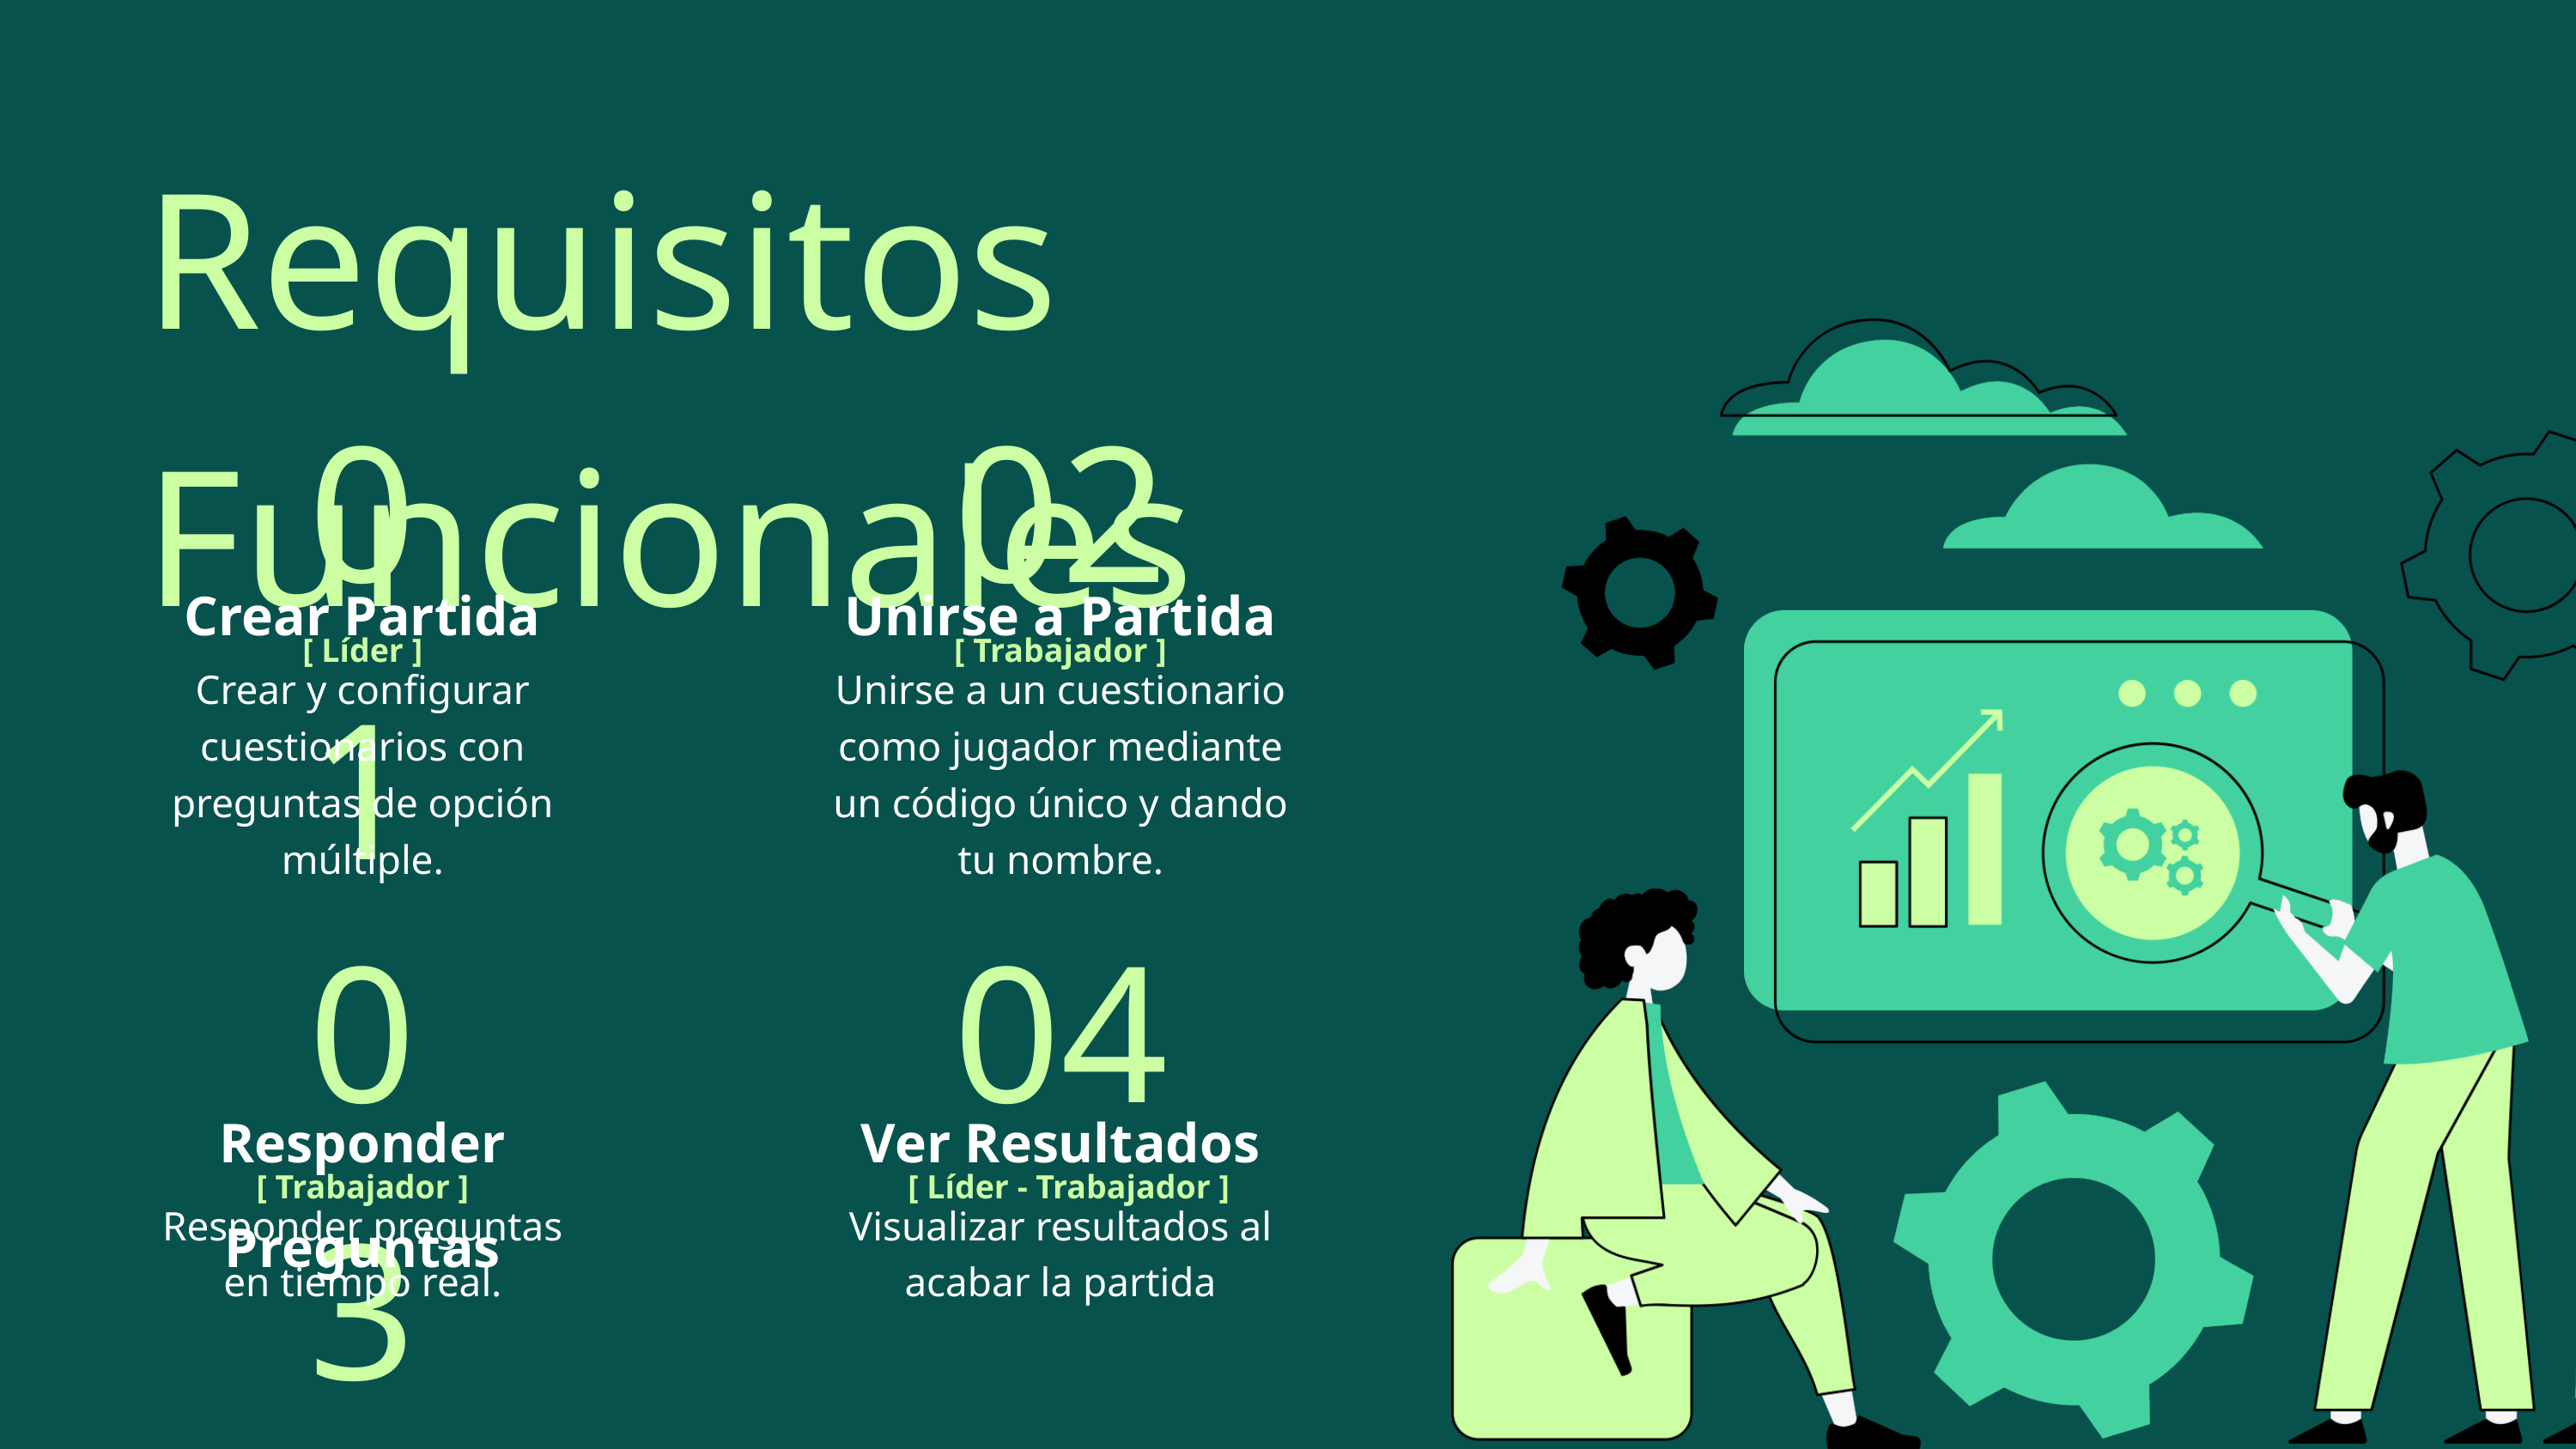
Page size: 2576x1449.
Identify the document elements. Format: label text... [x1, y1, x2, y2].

text_box Visualizar resultados al acabar la partida [835, 1191, 1285, 1449]
text_box 04 [979, 980, 1035, 1068]
text_box Unirse a Partida [817, 541, 1303, 646]
text_box Crear Partida [119, 541, 605, 646]
text_box 04 [1081, 985, 1130, 1057]
text_box 03 [264, 882, 461, 1068]
text_box [ Trabajador ] [947, 646, 1066, 670]
text_box [ Trabajador ] [230, 1142, 495, 1268]
text_box Crear y configurar cuestionarios con preguntas de opción múltiple. [137, 656, 588, 882]
text_box Ver Resultados [799, 1068, 1323, 1173]
text_box [ Líder ] [230, 606, 495, 670]
text_box 04 [948, 882, 1174, 1068]
text_box 01 [334, 460, 390, 541]
text_box 01 [273, 342, 453, 541]
text_box Requisitos Funcionales [144, 89, 2086, 645]
text_box 03 [334, 980, 390, 1068]
text_box 02 [979, 460, 1035, 541]
text_box [ Líder - Trabajador ] [873, 1142, 1248, 1331]
picture [1449, 312, 2576, 1449]
text_box 03 [327, 1362, 377, 1367]
text_box Requisitos Funcionales [395, 239, 451, 317]
text_box 03 [264, 1362, 461, 1418]
text_box Unirse a un cuestionario como jugador mediante un código único y dando tu nombre. [817, 656, 1303, 882]
text_box Responder Preguntas [100, 1068, 625, 1278]
text_box 02 [948, 342, 1174, 541]
text_box Responder preguntas en tiempo real. [137, 1278, 588, 1362]
text_box [ Trabajador ] [1067, 646, 1175, 670]
